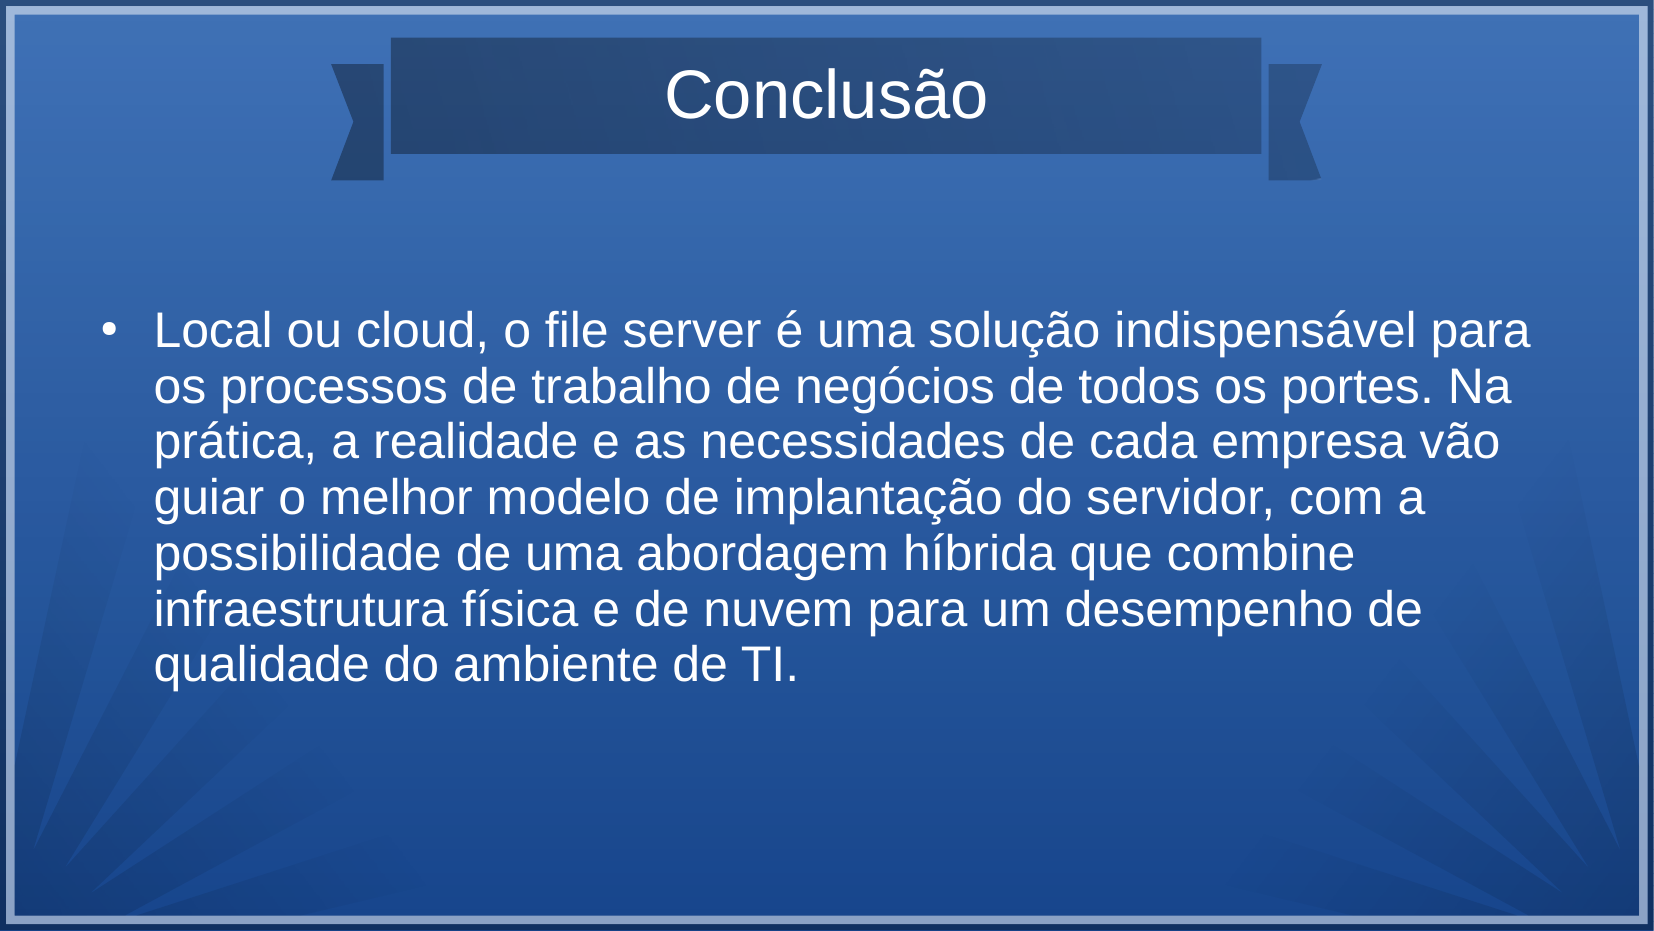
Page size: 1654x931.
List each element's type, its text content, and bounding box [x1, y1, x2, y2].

list Local ou cloud, o file server é uma solução indispensável para os processos de trabalho de negócios de todos os portes. Na prática, a realidade e as necessidades de cada empresa vão guiar o melhor modelo de implantação do servidor, com a possibilidade de uma abordagem híbrida que combine infraestrutura física e de nuvem para um desempenho de qualidade do ambiente de TI. [82, 224, 1571, 848]
title Conclusão [389, 35, 1264, 154]
